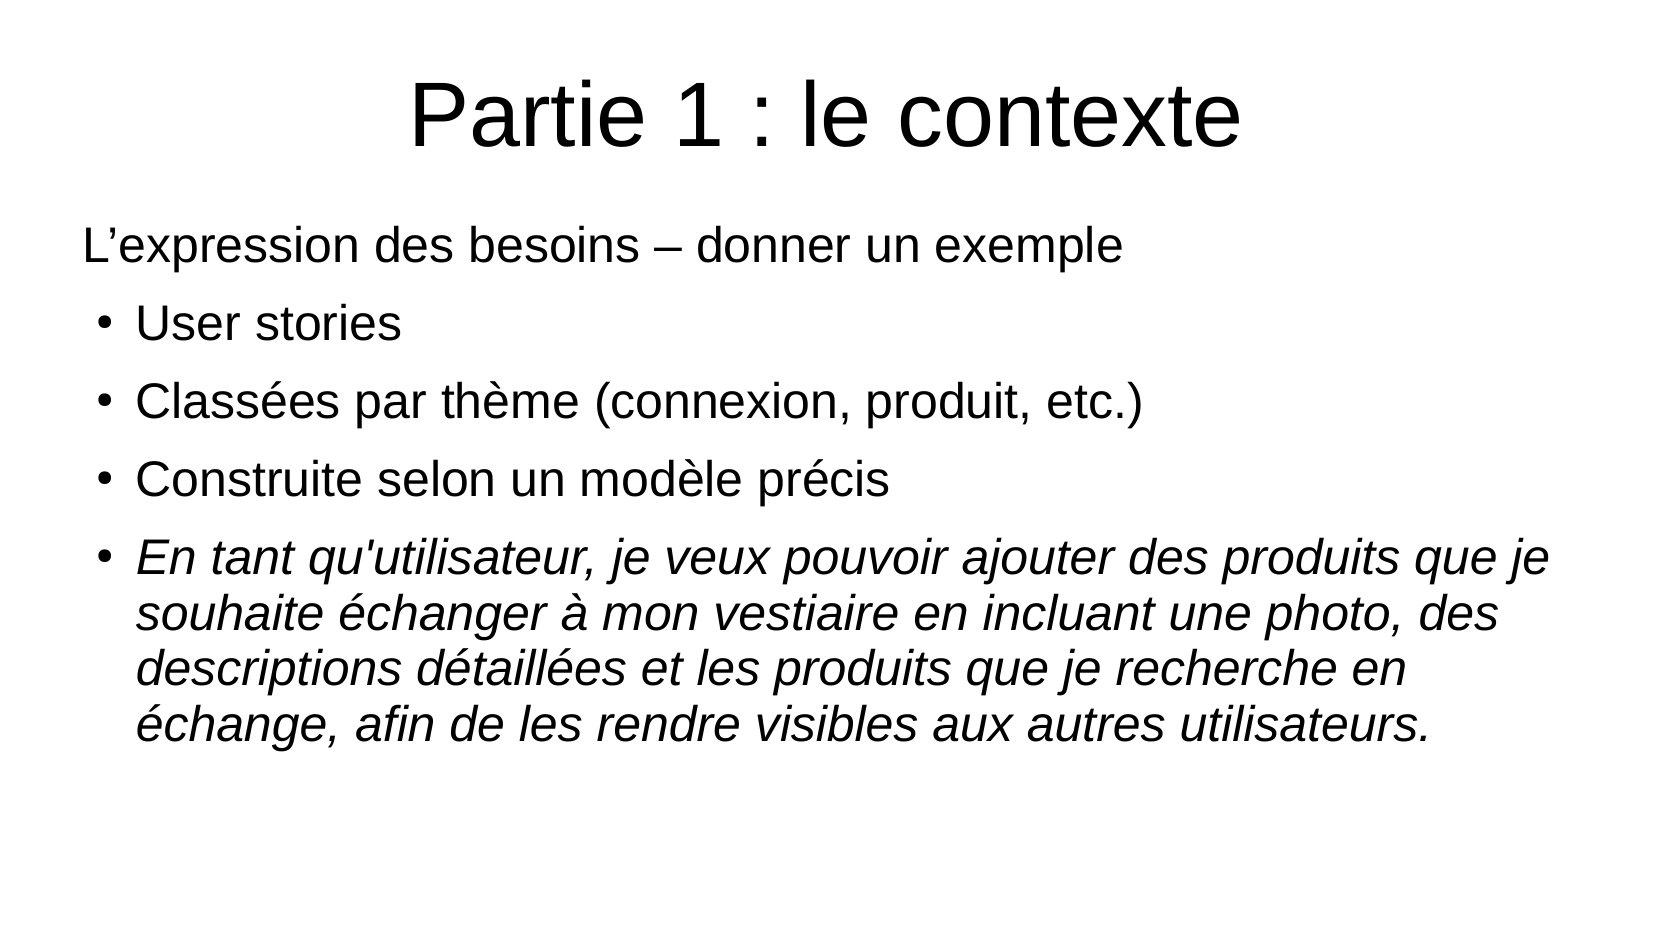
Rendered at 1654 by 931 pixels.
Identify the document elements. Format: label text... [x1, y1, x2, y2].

list L’expression des besoins – donner un exemple User stories Classées par thème (connexion, produit, etc.) Construite selon un modèle précis En tant qu'utilisateur, je veux pouvoir ajouter des produits que je souhaite échanger à mon vestiaire en incluant une photo, des descriptions détaillées et les produits que je recherche en échange, afin de les rendre visibles aux autres utilisateurs. [82, 217, 1571, 758]
title Partie 1 : le contexte [82, 37, 1571, 193]
